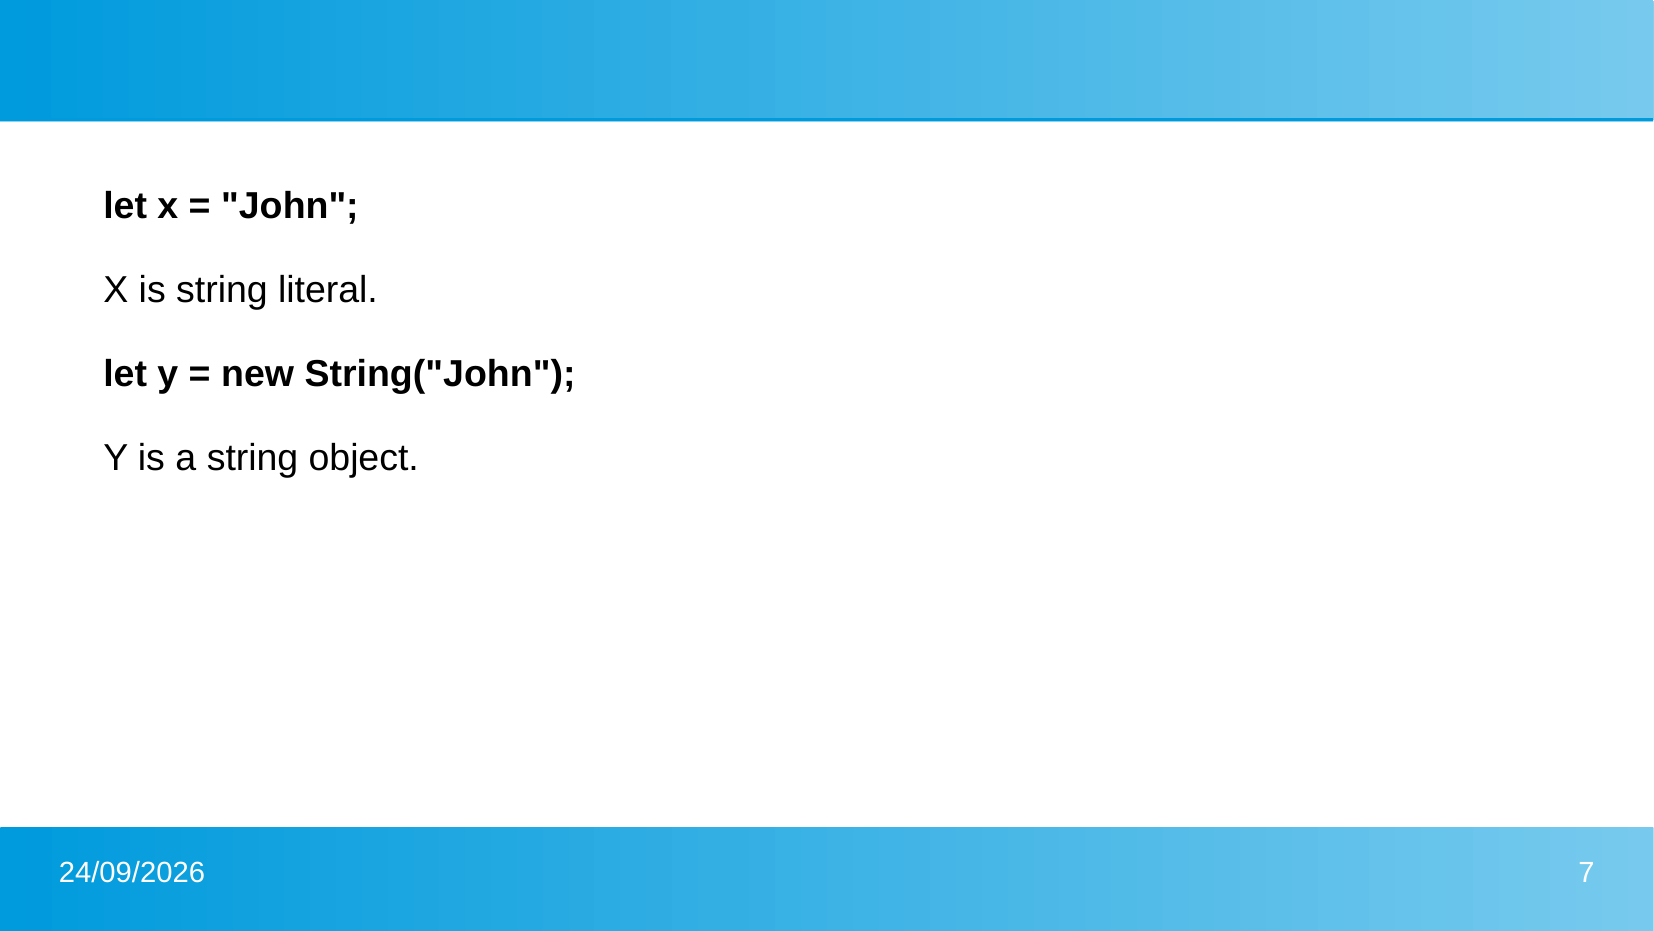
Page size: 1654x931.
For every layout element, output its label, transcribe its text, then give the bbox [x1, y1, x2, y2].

text_box let x = "John"; X is string literal. let y = new String("John"); Y is a string object. [88, 177, 1388, 486]
